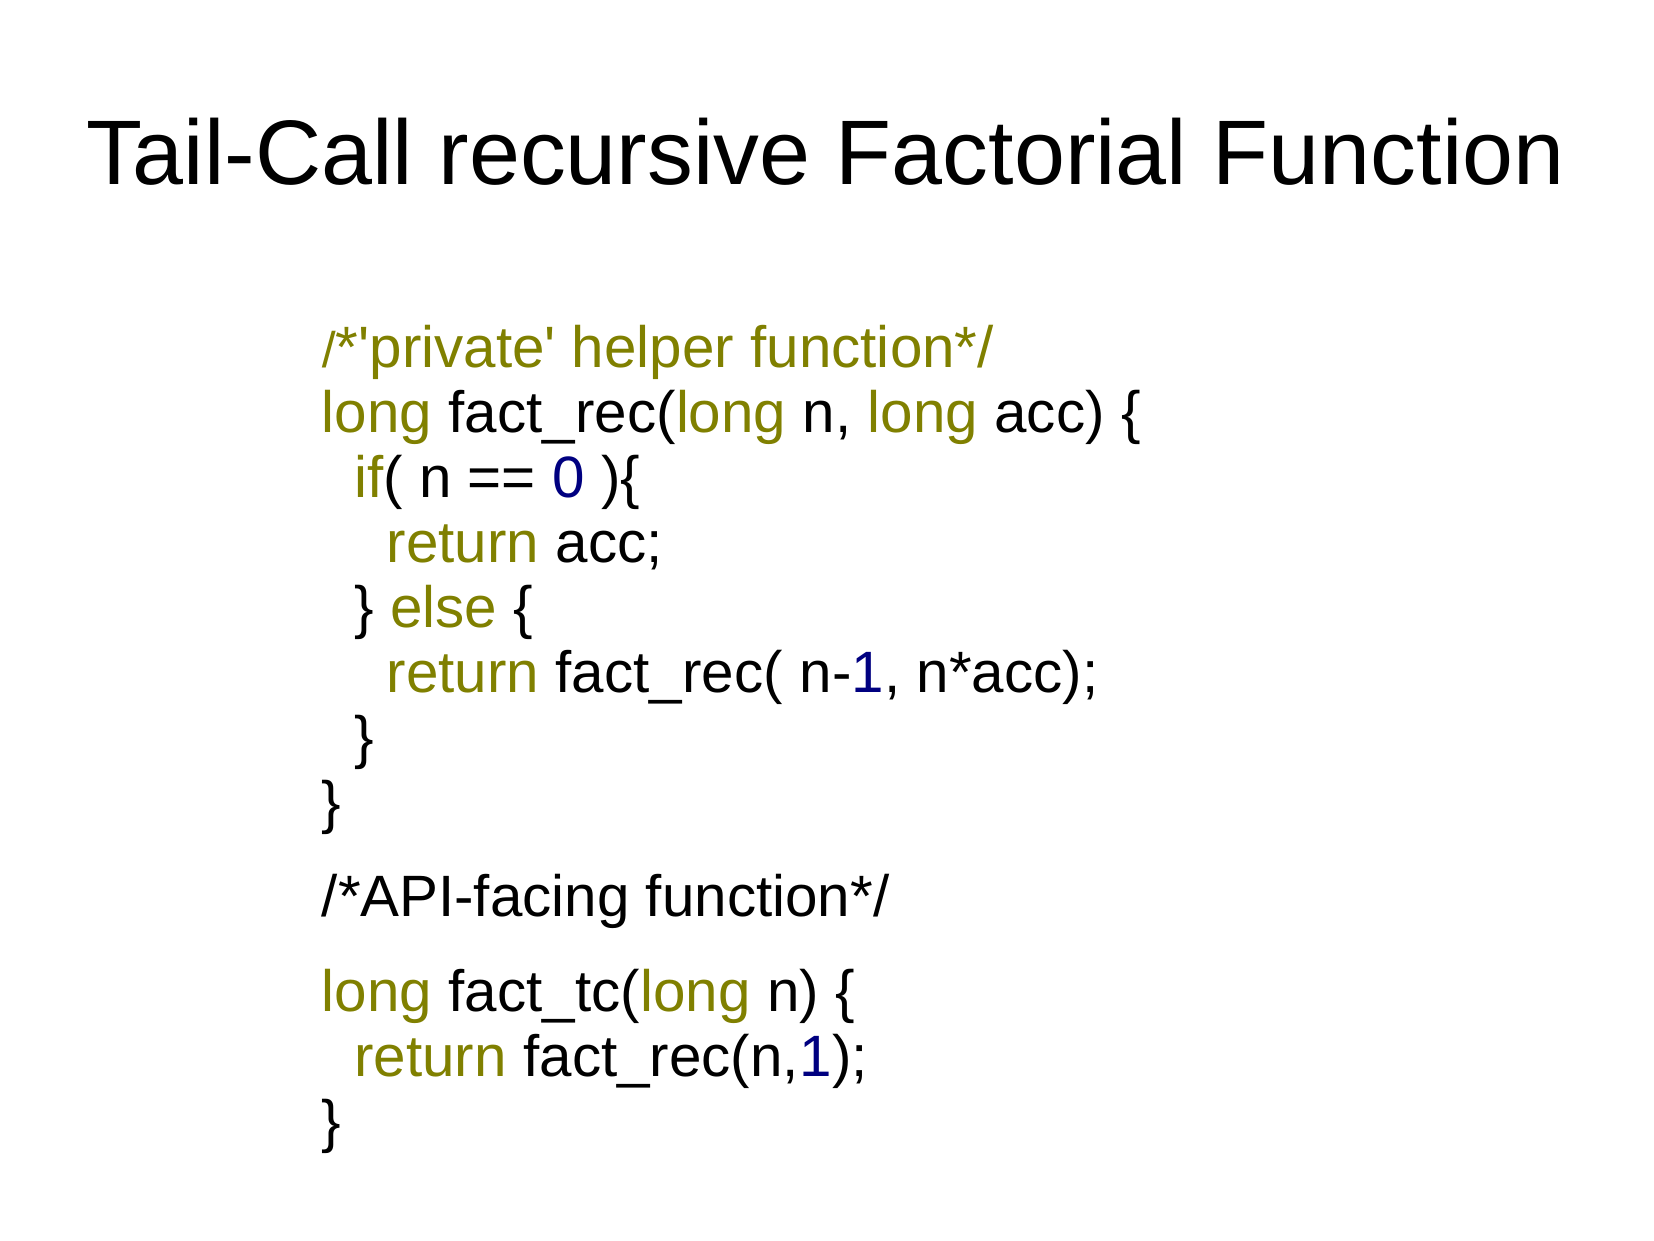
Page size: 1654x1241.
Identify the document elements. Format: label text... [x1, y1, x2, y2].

title Tail-Call recursive Factorial Function [82, 49, 1571, 257]
text_box /*'private' helper function*/ long fact_rec(long n, long acc) { if( n == 0 ){ return acc; } else { return fact_rec( n-1, n*acc); } } /*API-facing function*/ long fact_tc(long n) { return fact_rec(n,1); } [307, 307, 1453, 1185]
